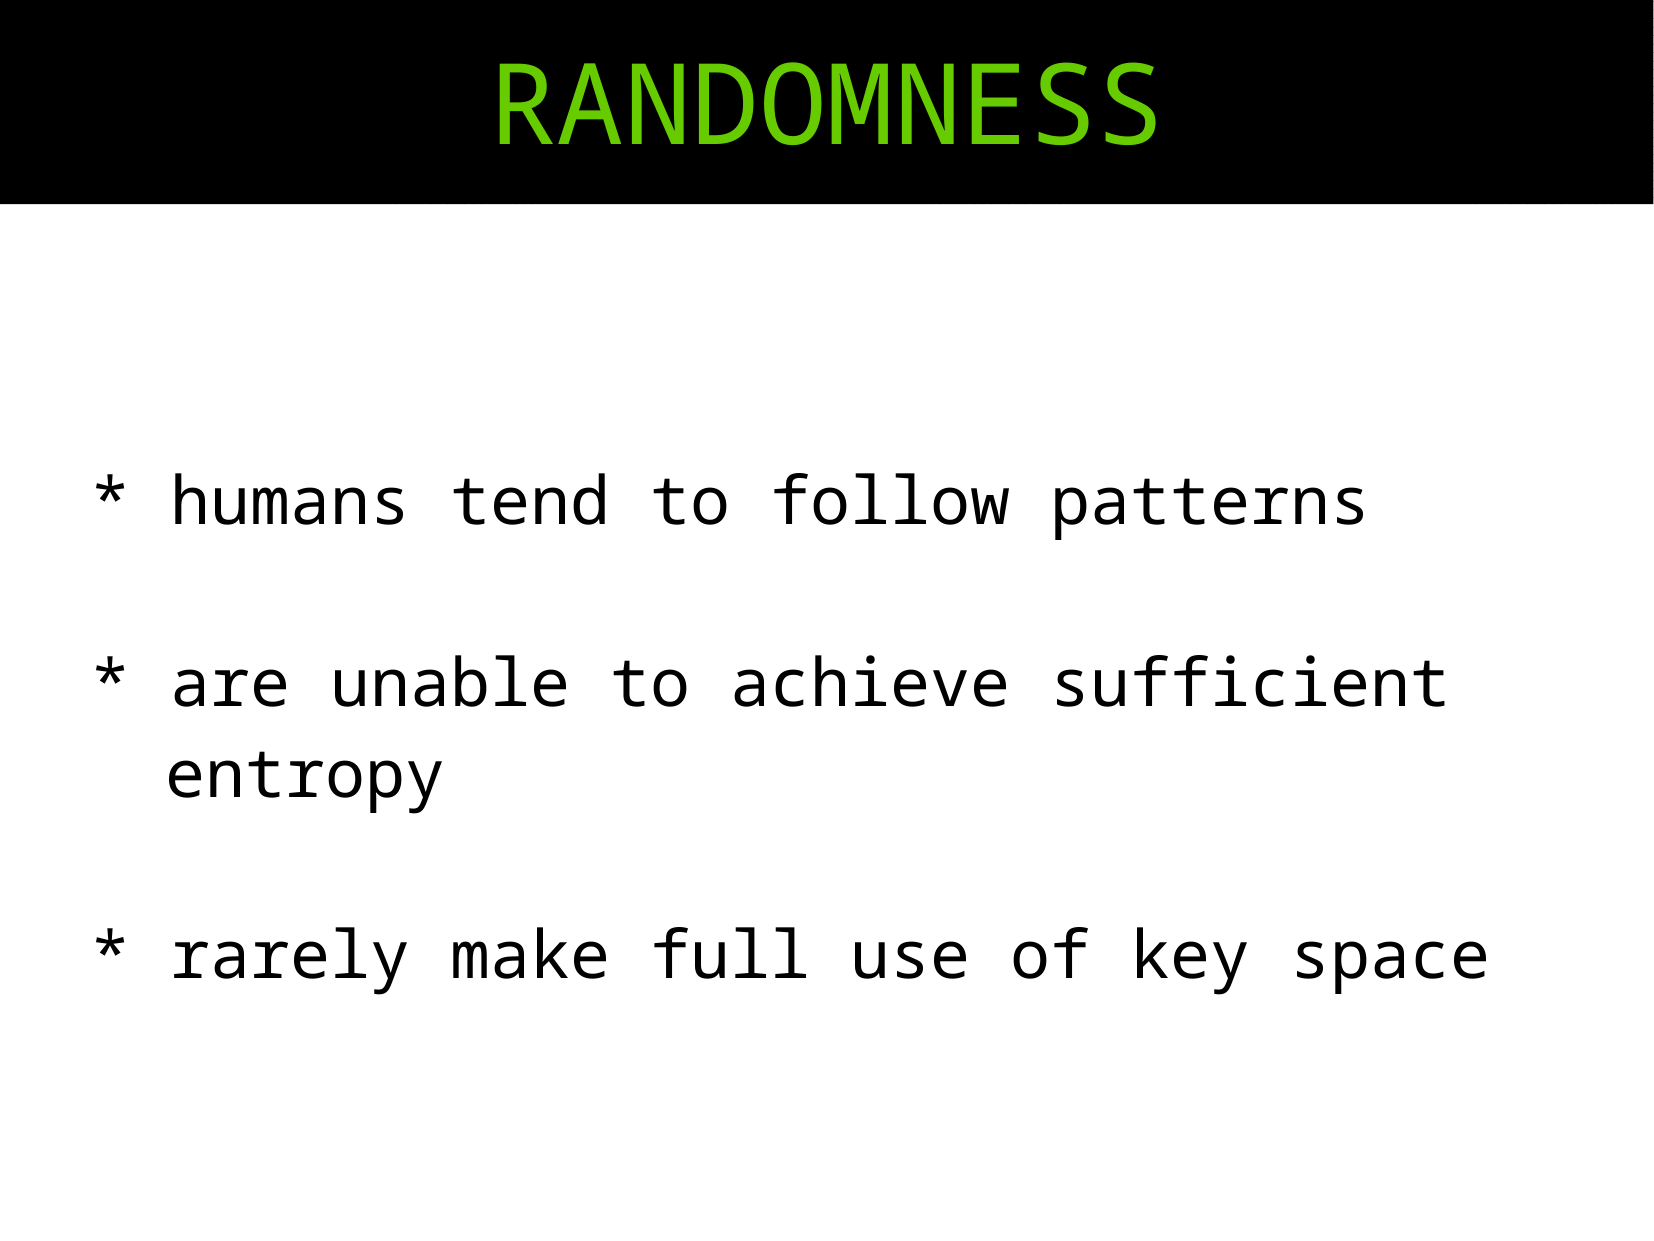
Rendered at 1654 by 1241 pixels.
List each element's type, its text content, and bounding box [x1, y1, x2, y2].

title RANDOMNESS [0, 0, 1654, 205]
subtitle * humans tend to follow patterns * are unable to achieve sufficient entropy * rarely make full use of key space [90, 305, 1621, 1146]
